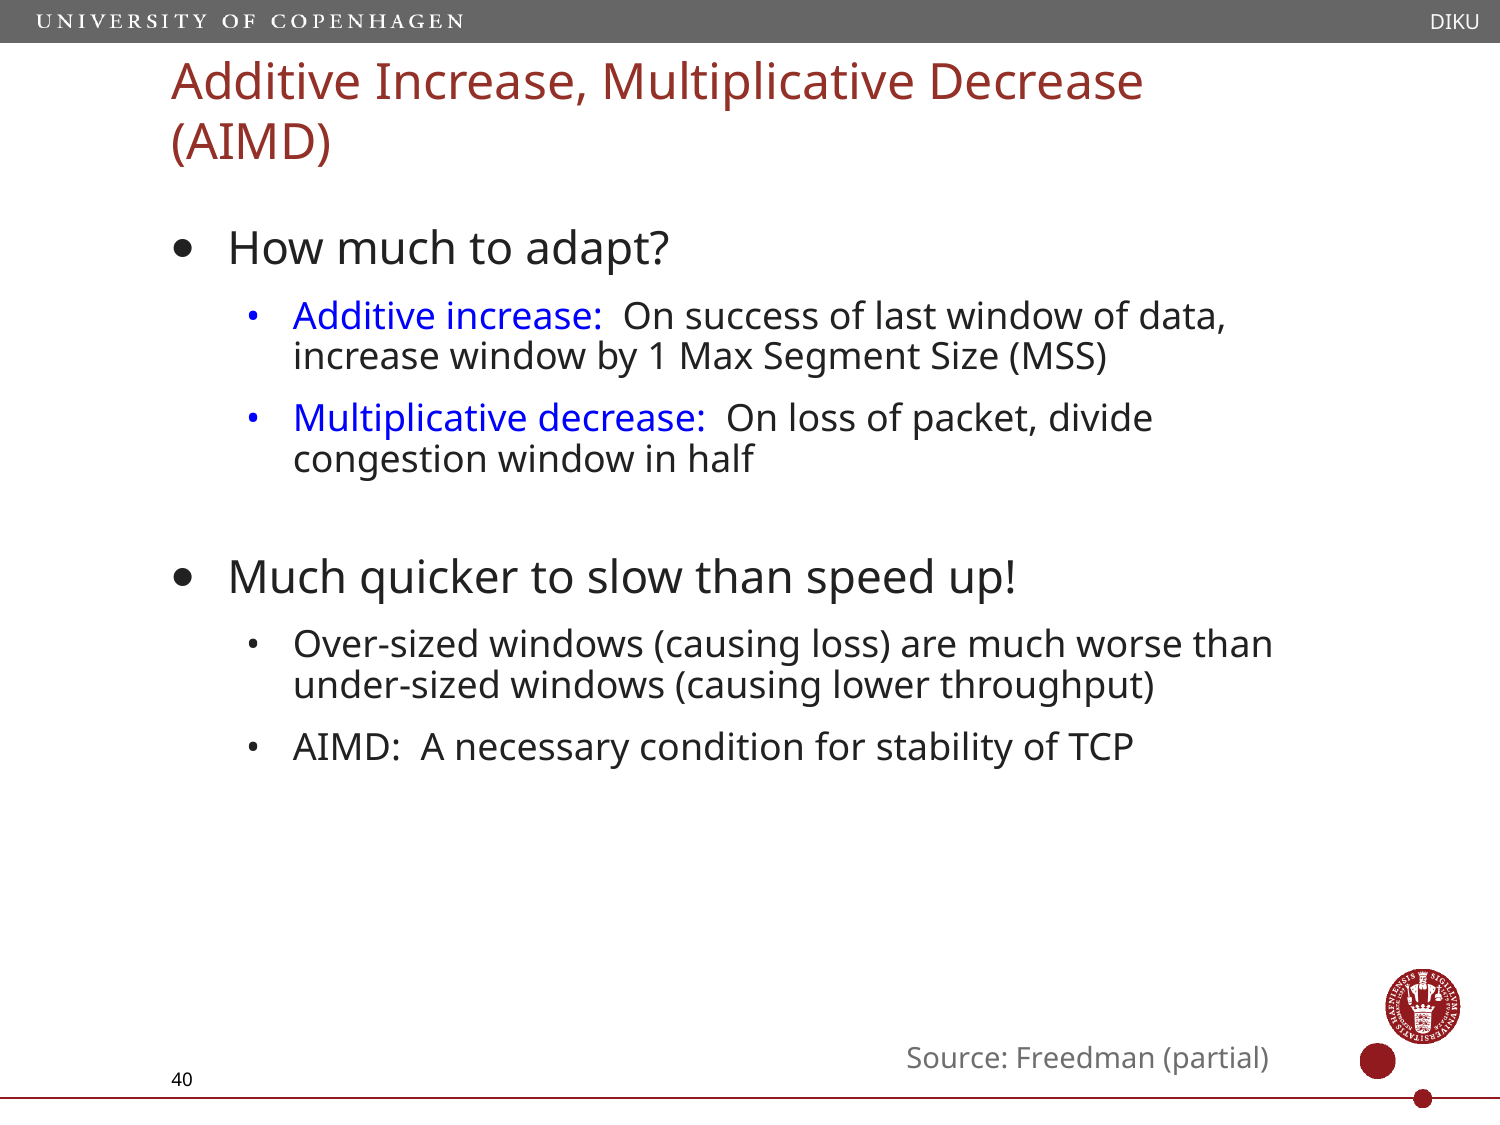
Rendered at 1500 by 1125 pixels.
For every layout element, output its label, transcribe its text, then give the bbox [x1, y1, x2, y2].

text_box <number> [171, 1067, 522, 1092]
title Additive Increase, Multiplicative Decrease (AIMD) [171, 75, 1329, 171]
picture [0, 910, 1500, 1122]
text_box Source: Freedman (partial) [891, 1031, 1341, 1083]
text_box DIKU [469, 0, 1495, 43]
list How much to adapt? Additive increase: On success of last window of data, increase window by 1 Max Segment Size (MSS) Multiplicative decrease: On loss of packet, divide congestion window in half Much quicker to slow than speed up! Over-sized windows (causing loss) are much worse than under-sized windows (causing lower throughput) AIMD: A necessary condition for stability of TCP [171, 225, 1329, 900]
